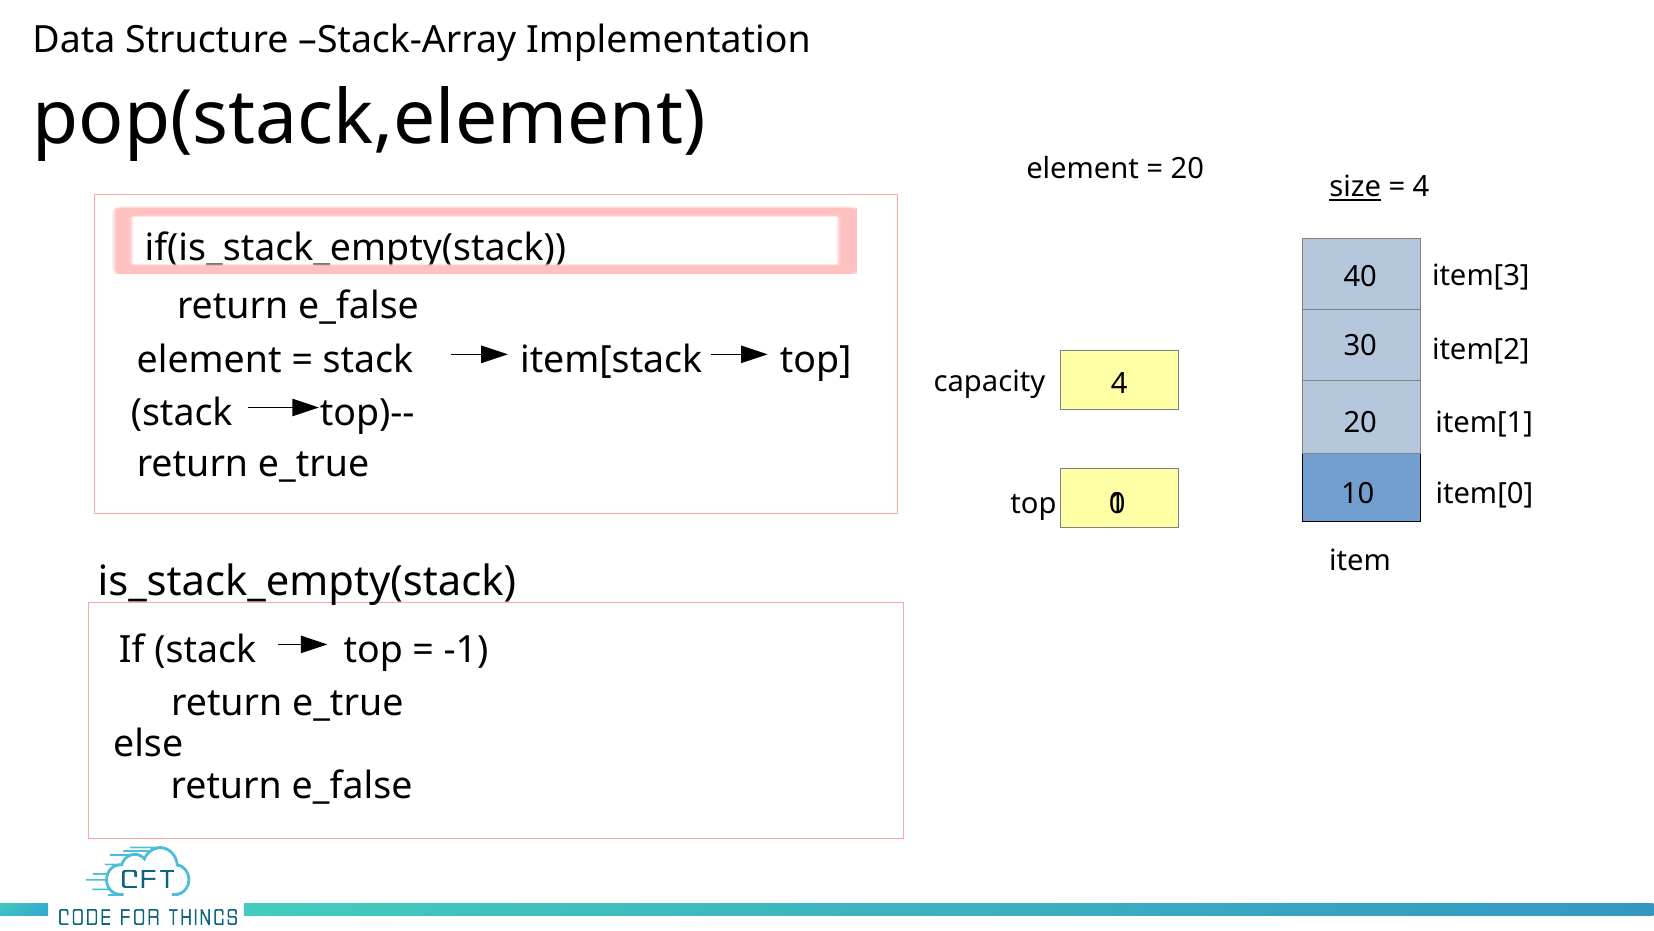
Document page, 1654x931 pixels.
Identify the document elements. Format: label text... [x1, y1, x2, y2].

text_box item[2] [1417, 321, 1560, 371]
title Data Structure –Stack-Array Implementation pop(stack,element) [32, 12, 1536, 166]
text_box 20 [1328, 394, 1412, 444]
text_box capacity [918, 352, 1085, 410]
text_box 0 [1086, 474, 1170, 524]
text_box item[0] [1420, 465, 1566, 515]
text_box 4 [1096, 354, 1156, 404]
picture [112, 206, 857, 274]
text_box else [88, 709, 207, 768]
text_box return e_true [112, 437, 485, 497]
text_box return e_true [156, 668, 432, 727]
picture [59, 846, 237, 925]
text_box [1060, 350, 1179, 410]
text_box [88, 602, 904, 709]
text_box element = stack item[stack top] [112, 324, 904, 384]
text_box item [1314, 531, 1433, 589]
text_box size = 4 [1314, 158, 1510, 215]
text_box If (stack top = -1) [94, 614, 922, 674]
text_box 10 [1326, 465, 1409, 515]
text_box item[3] [1417, 246, 1560, 296]
text_box (stack top)-- [106, 377, 632, 437]
text_box [1302, 238, 1421, 522]
text_box [1060, 468, 1179, 528]
text_box top [995, 474, 1102, 532]
text_box [94, 194, 898, 514]
text_box return e_false [162, 274, 450, 324]
text_box 40 [1328, 248, 1412, 298]
text_box item[1] [1420, 394, 1566, 449]
text_box [88, 674, 904, 839]
text_box is_stack_empty(stack) [82, 543, 626, 607]
text_box 30 [1328, 317, 1412, 367]
text_box element = 20 [1003, 139, 1288, 189]
text_box return e_false [155, 750, 443, 810]
